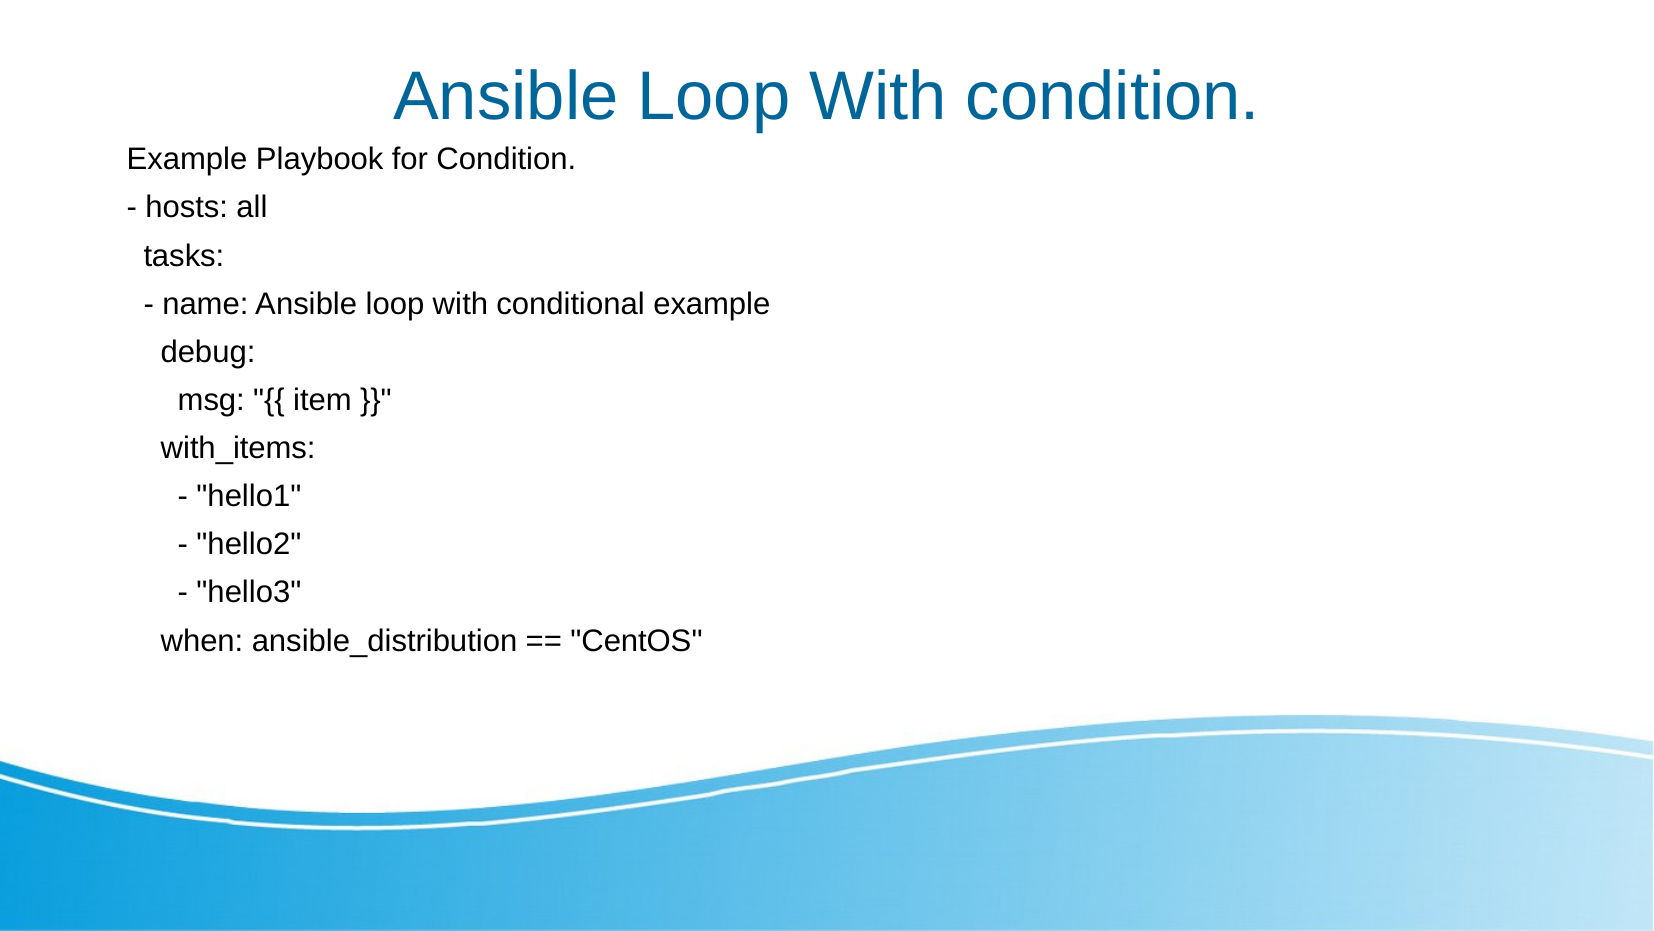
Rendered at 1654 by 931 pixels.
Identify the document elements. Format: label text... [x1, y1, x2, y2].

list Example Playbook for Condition. - hosts: all tasks: - name: Ansible loop with conditional example debug: msg: "{{ item }}" with_items: - "hello1" - "hello2" - "hello3" when: ansible_distribution == "CentOS" [82, 141, 1571, 662]
picture [0, 714, 1654, 931]
title Ansible Loop With condition. [82, 37, 1571, 141]
